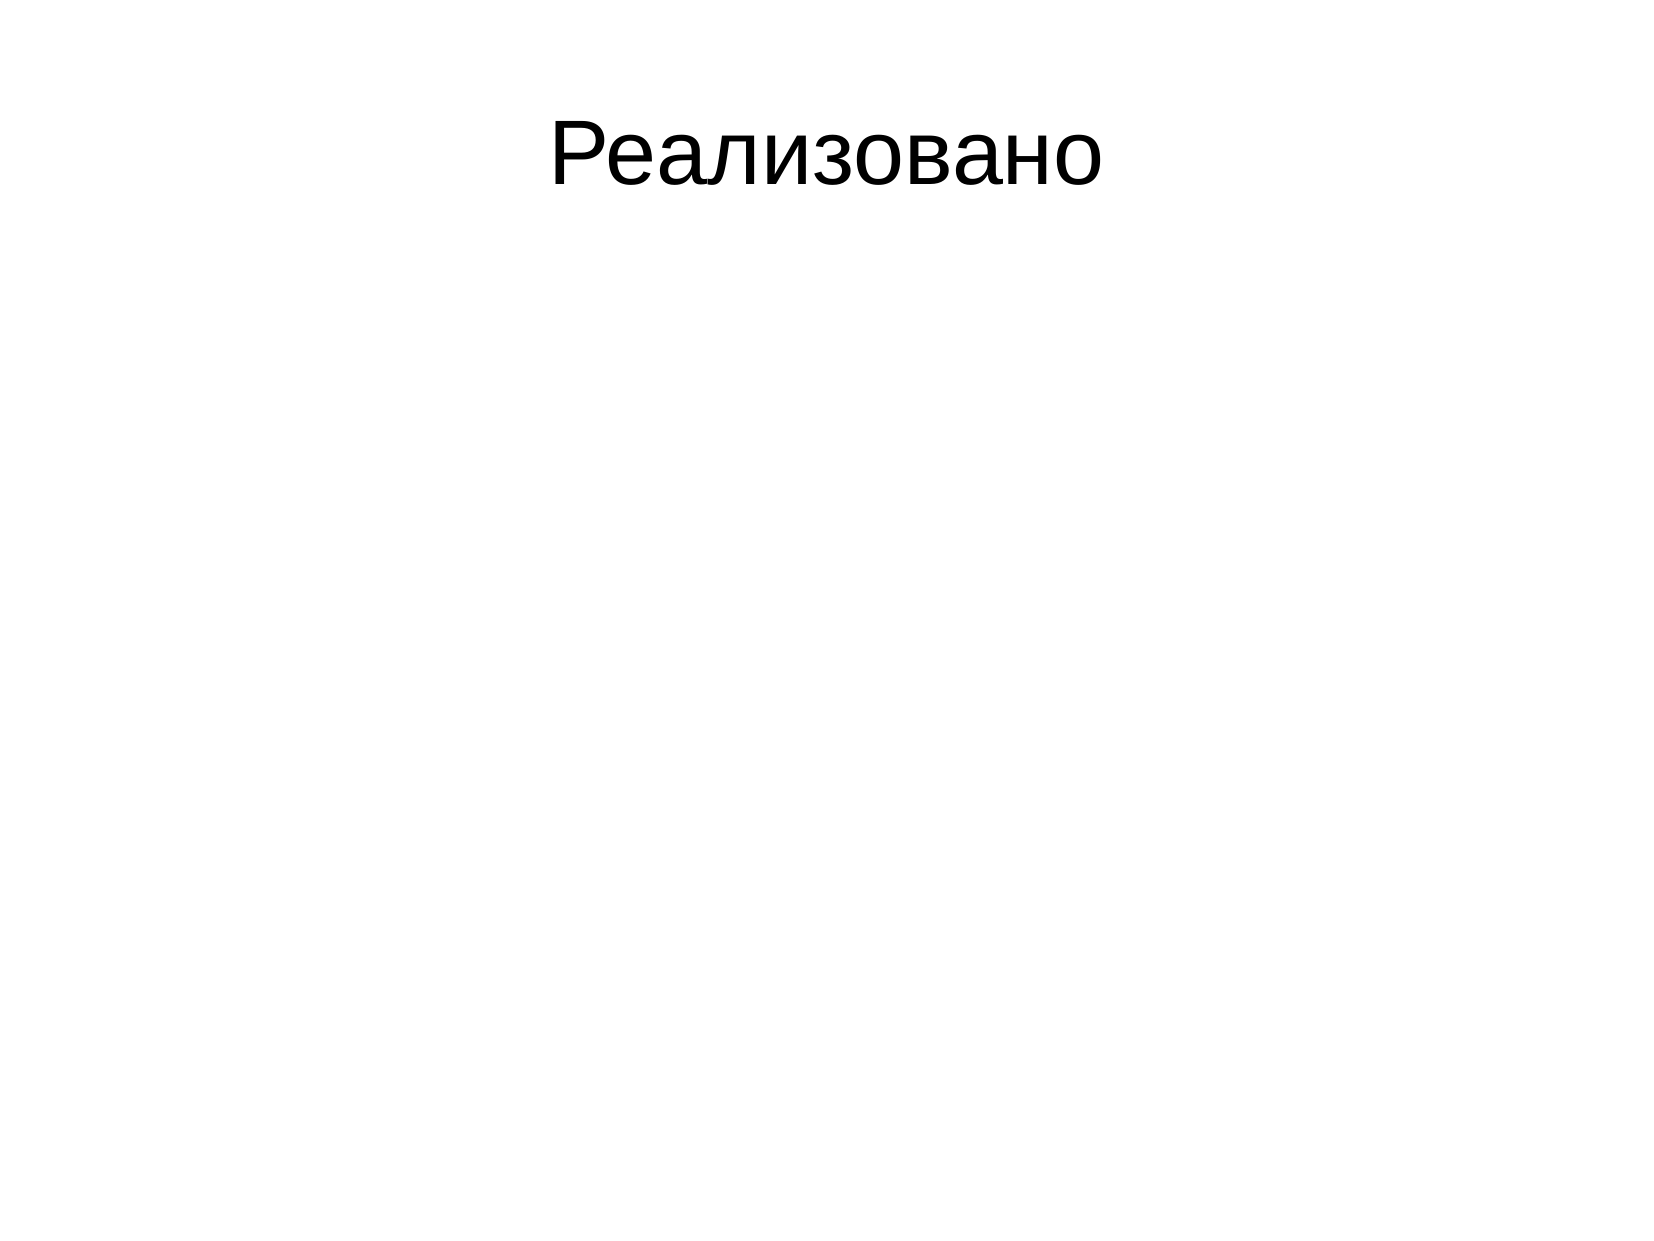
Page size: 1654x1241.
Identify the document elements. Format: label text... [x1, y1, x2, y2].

title Реализовано [82, 49, 1571, 257]
